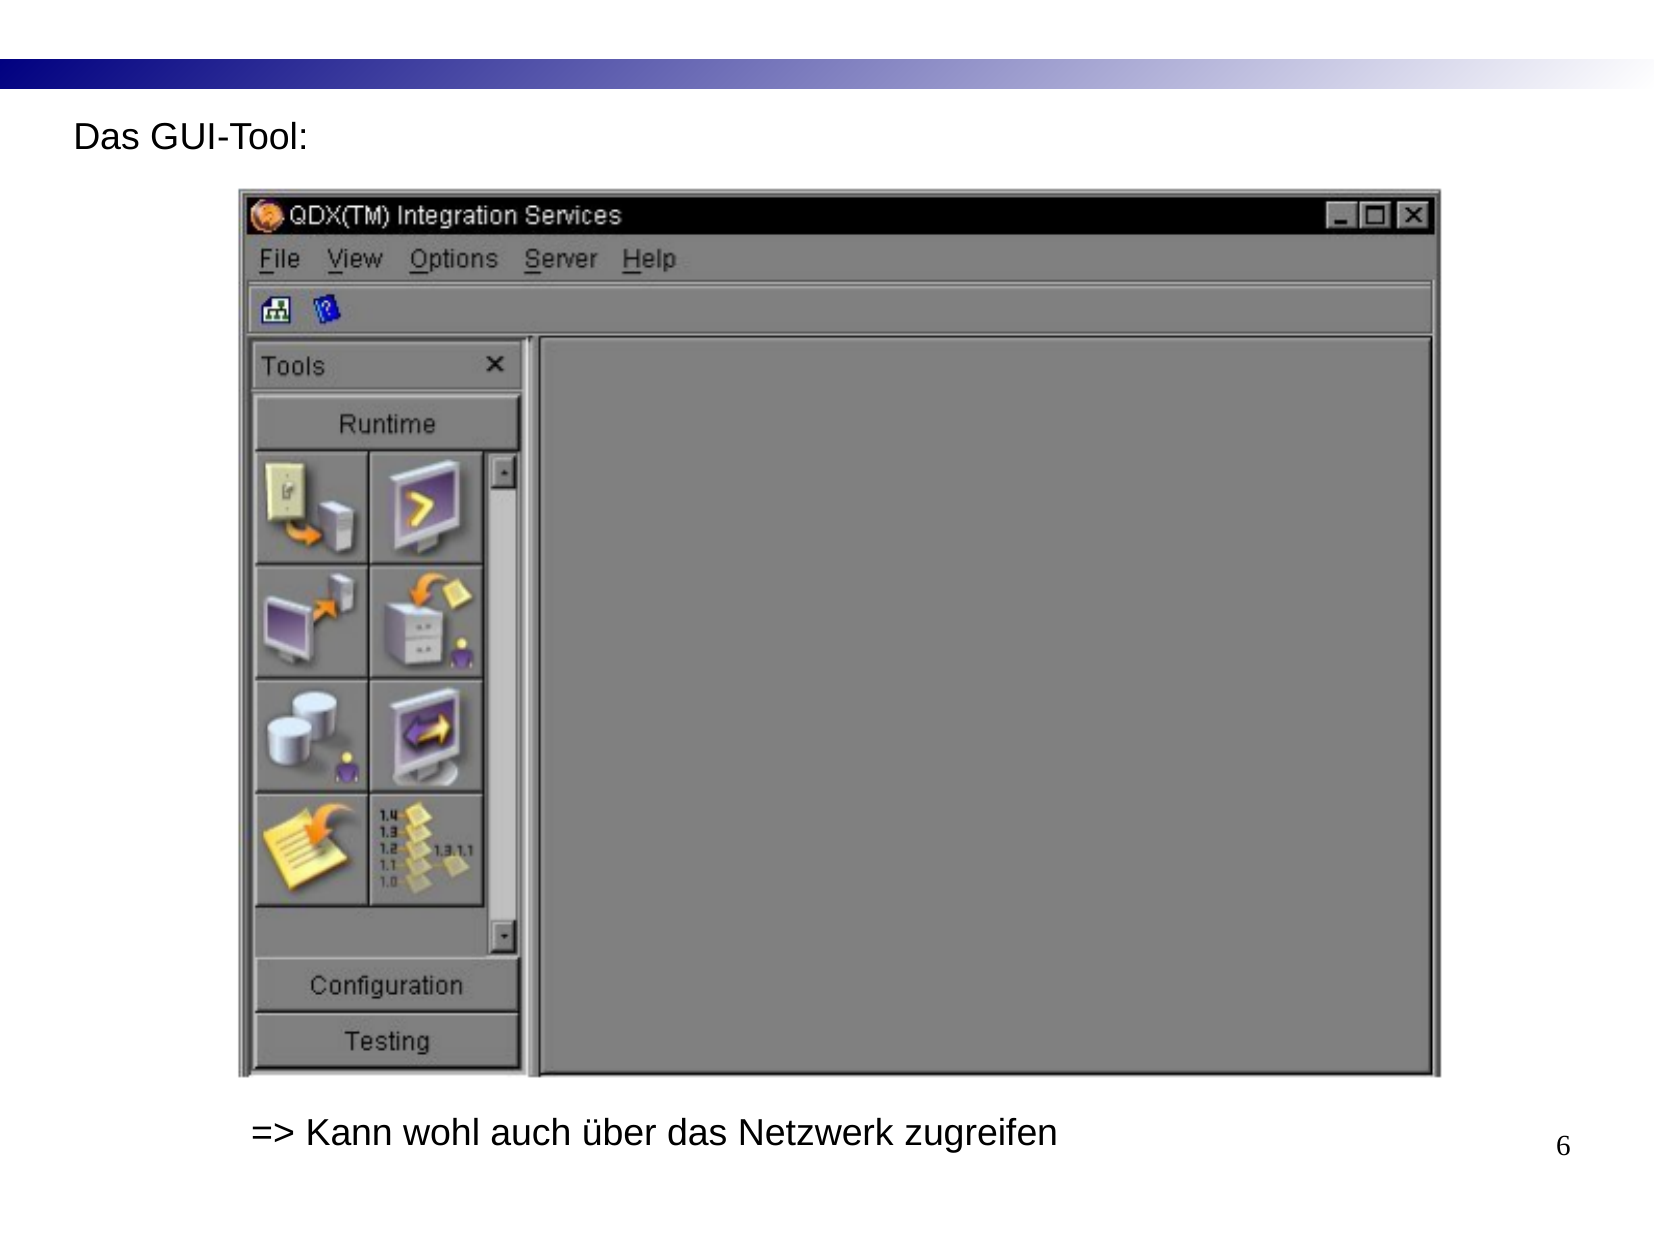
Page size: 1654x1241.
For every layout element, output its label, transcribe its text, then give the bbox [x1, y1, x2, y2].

text_box [0, 59, 1654, 89]
picture [214, 173, 1456, 1090]
text_box => Kann wohl auch über das Netzwerk zugreifen [236, 1104, 1595, 1162]
text_box Das GUI-Tool: [58, 108, 414, 166]
